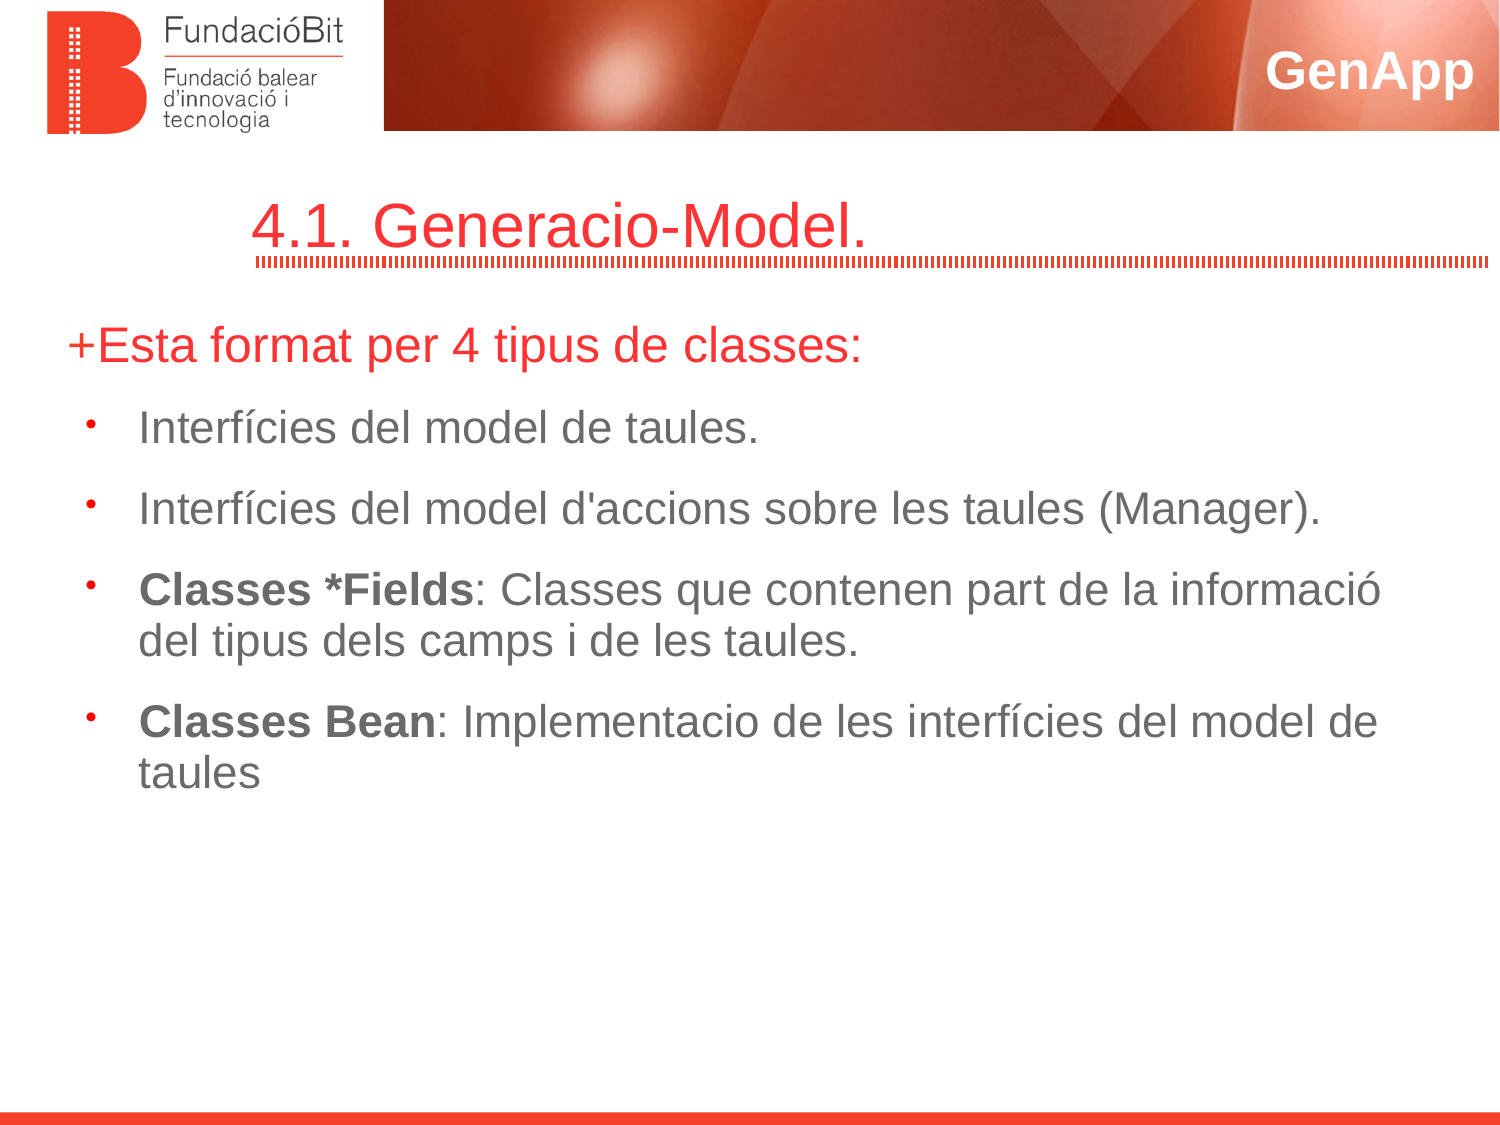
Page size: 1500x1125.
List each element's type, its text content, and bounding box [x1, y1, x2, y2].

picture [383, 0, 1500, 131]
title GenApp [324, 19, 1477, 123]
text_box 4.1. Generacio-Model. [78, 190, 1300, 266]
picture [47, 11, 343, 134]
list +Esta format per 4 tipus de classes: Interfícies del model de taules. Interfícies del model d'accions sobre les taules (Manager). Classes *Fields: Classes que contenen part de la informació del tipus dels camps i de les taules. Classes Bean: Implementacio de les interfícies del model de taules [67, 317, 1418, 939]
